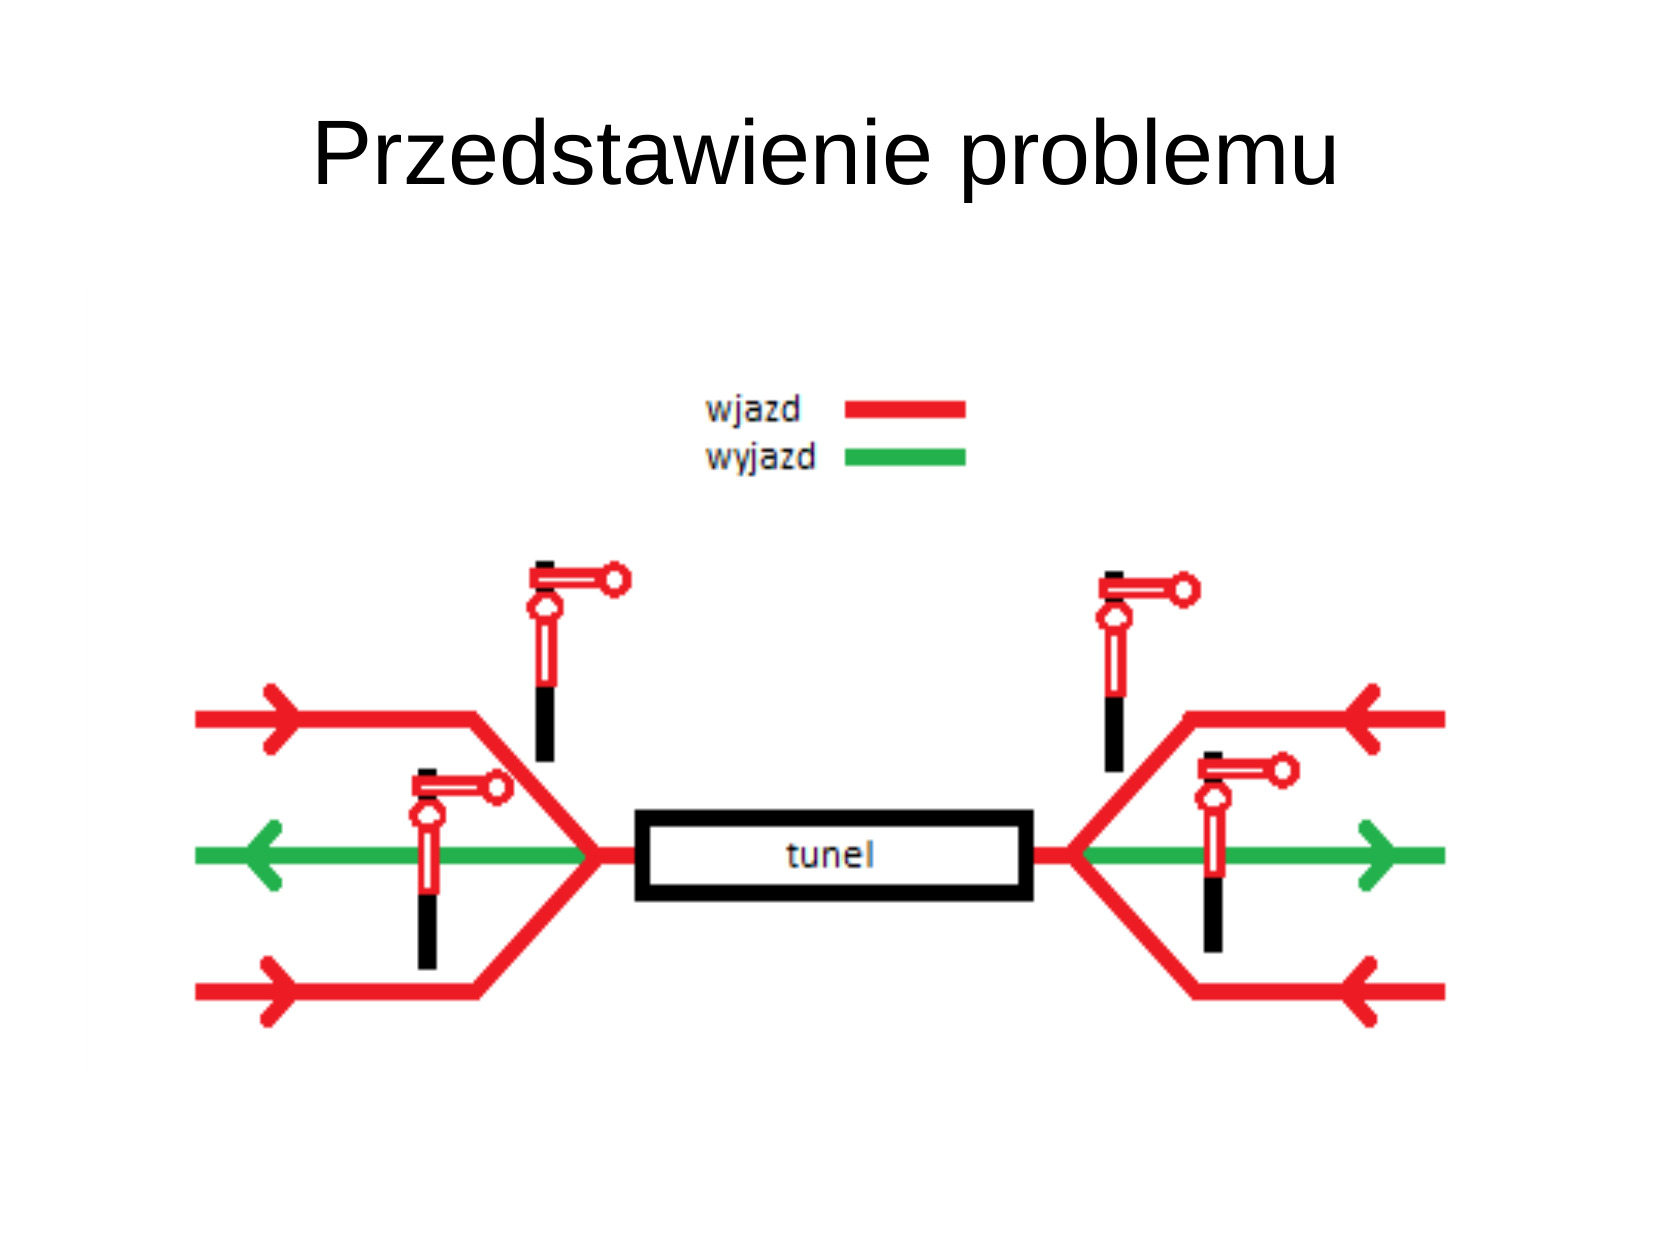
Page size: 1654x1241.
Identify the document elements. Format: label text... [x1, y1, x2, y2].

picture [85, 283, 1536, 1073]
title Przedstawienie problemu [82, 49, 1571, 257]
